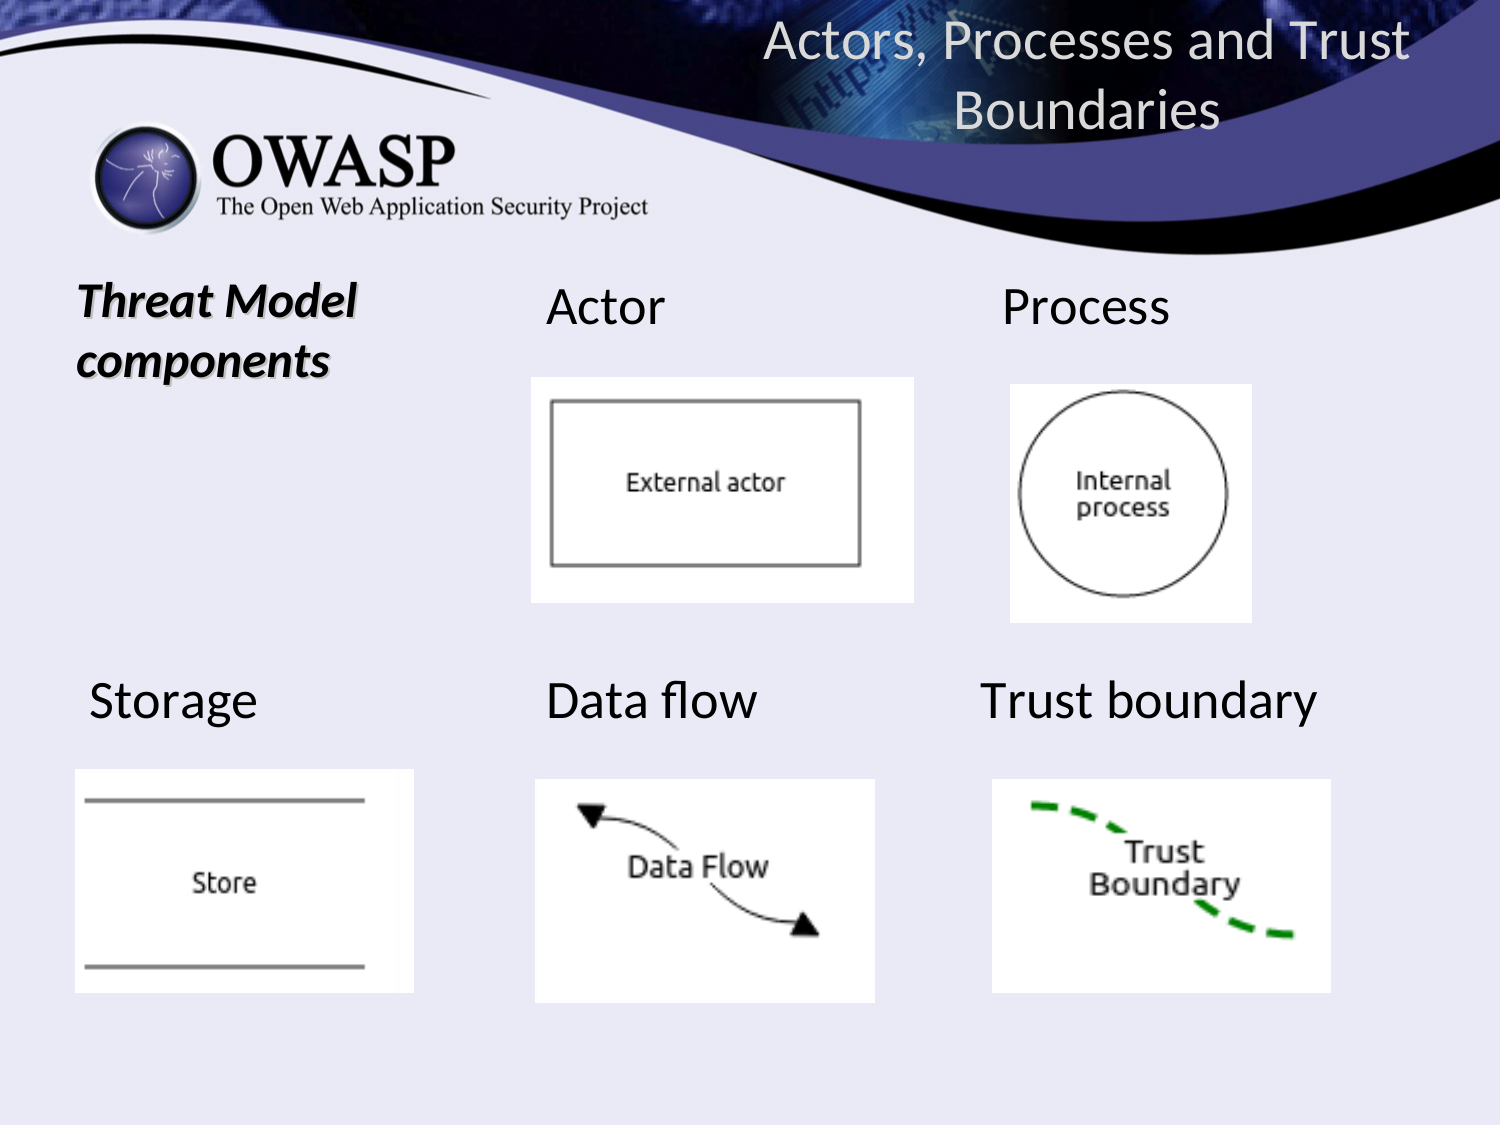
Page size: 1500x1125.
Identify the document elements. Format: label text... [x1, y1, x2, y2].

list Storage [75, 656, 510, 1017]
list Process [987, 262, 1423, 623]
list Data flow [531, 656, 967, 1017]
list Threat Model components [61, 259, 449, 620]
picture [0, 0, 1500, 1125]
list [75, 262, 510, 638]
list Trust boundary [967, 656, 1423, 1017]
title Actors, Processes and Trust Boundaries [699, 0, 1476, 149]
list Actor [531, 262, 967, 623]
